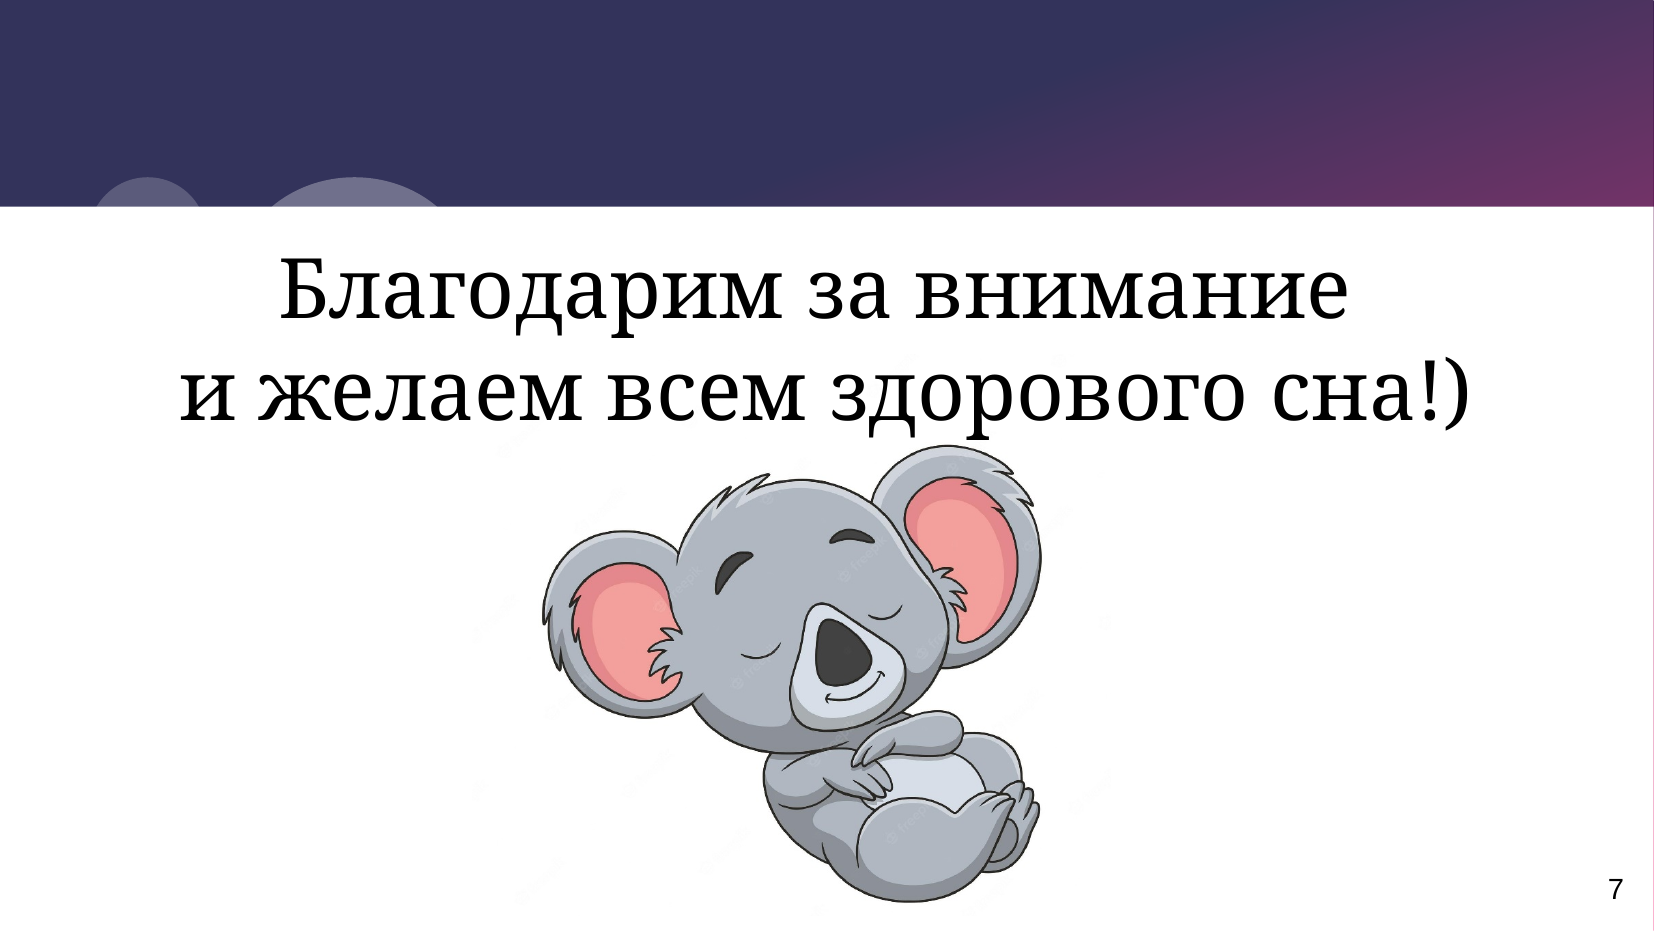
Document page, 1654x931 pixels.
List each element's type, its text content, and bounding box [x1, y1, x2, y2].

list Благодарим за внимание и желаем всем здорового сна!) [88, 236, 1565, 443]
picture [472, 443, 1111, 916]
